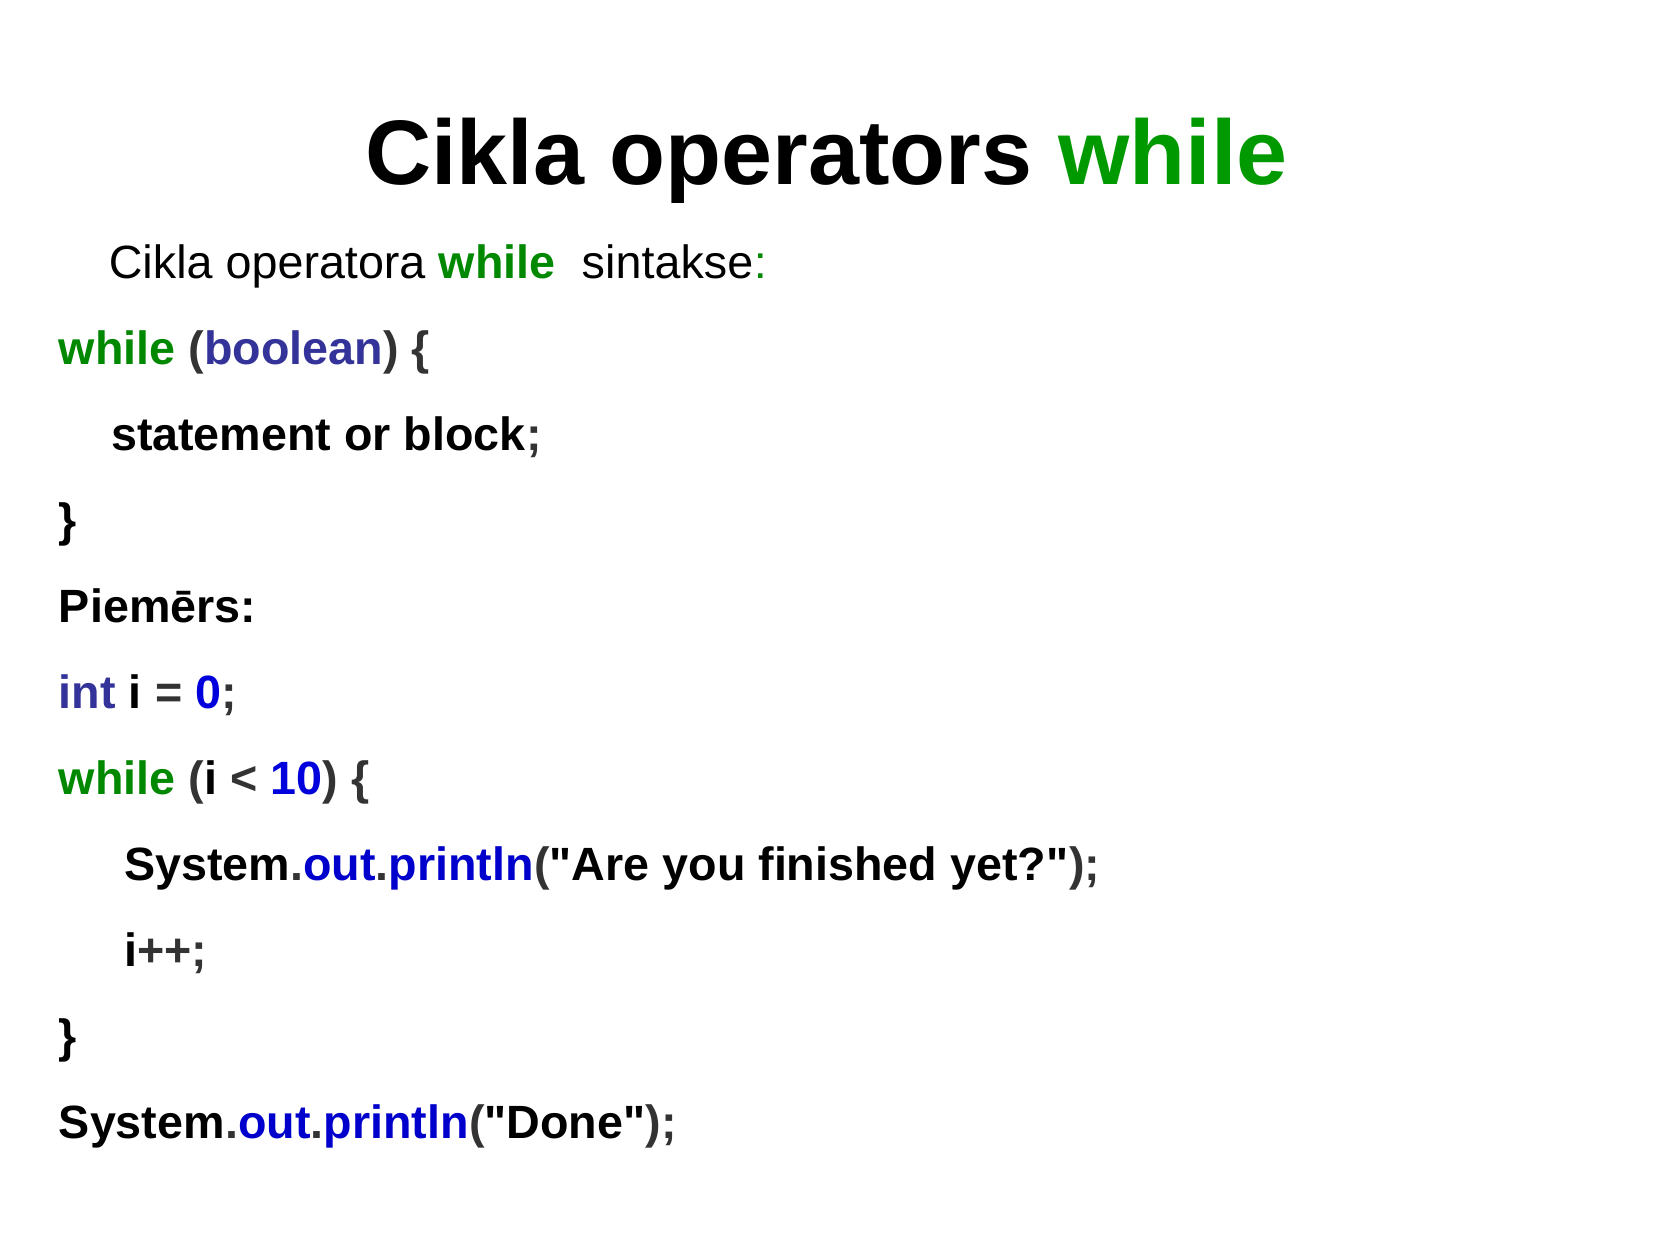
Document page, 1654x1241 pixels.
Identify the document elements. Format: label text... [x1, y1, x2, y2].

title Cikla operators while [82, 49, 1571, 257]
list Cikla operatora while sintakse: while (boolean) { statement or block; } Piemērs: int i = 0; while (i < 10) { System.out.println("Are you finished yet?"); i++; } System.out.println("Done"); [59, 236, 1515, 1158]
